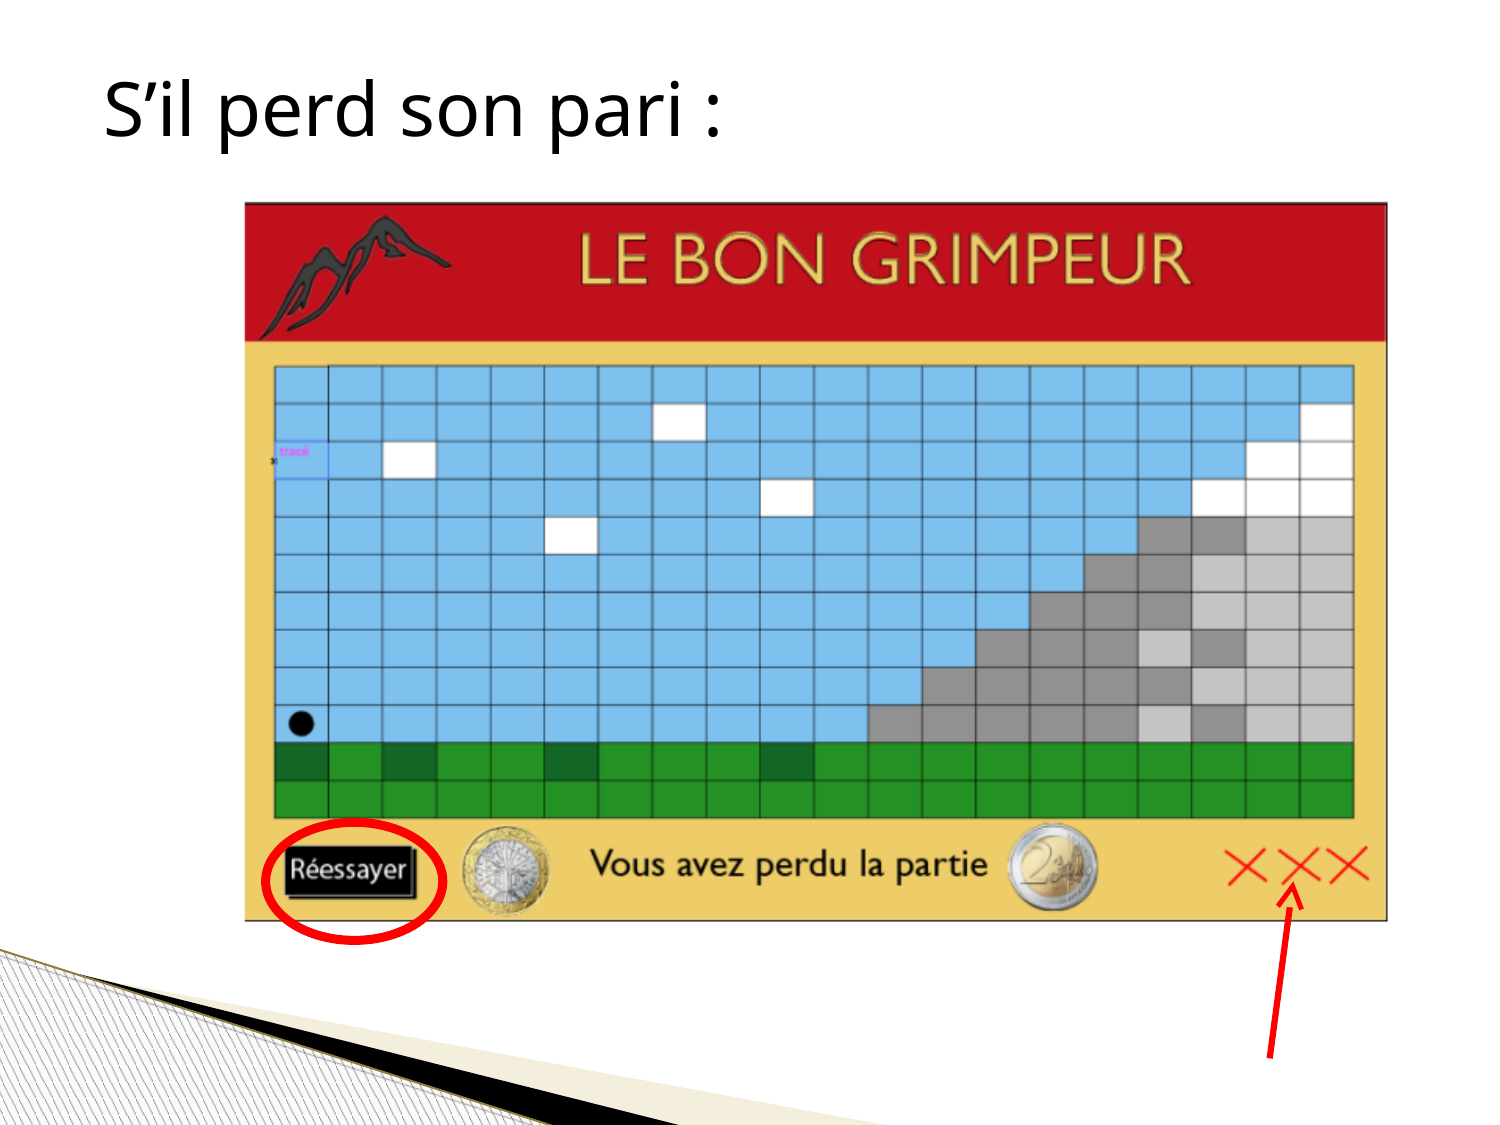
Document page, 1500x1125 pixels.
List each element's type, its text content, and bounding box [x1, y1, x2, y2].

text_box S’il perd son pari : [88, 54, 1247, 160]
picture [0, 952, 543, 1125]
picture [271, 827, 438, 925]
picture [242, 196, 1391, 925]
